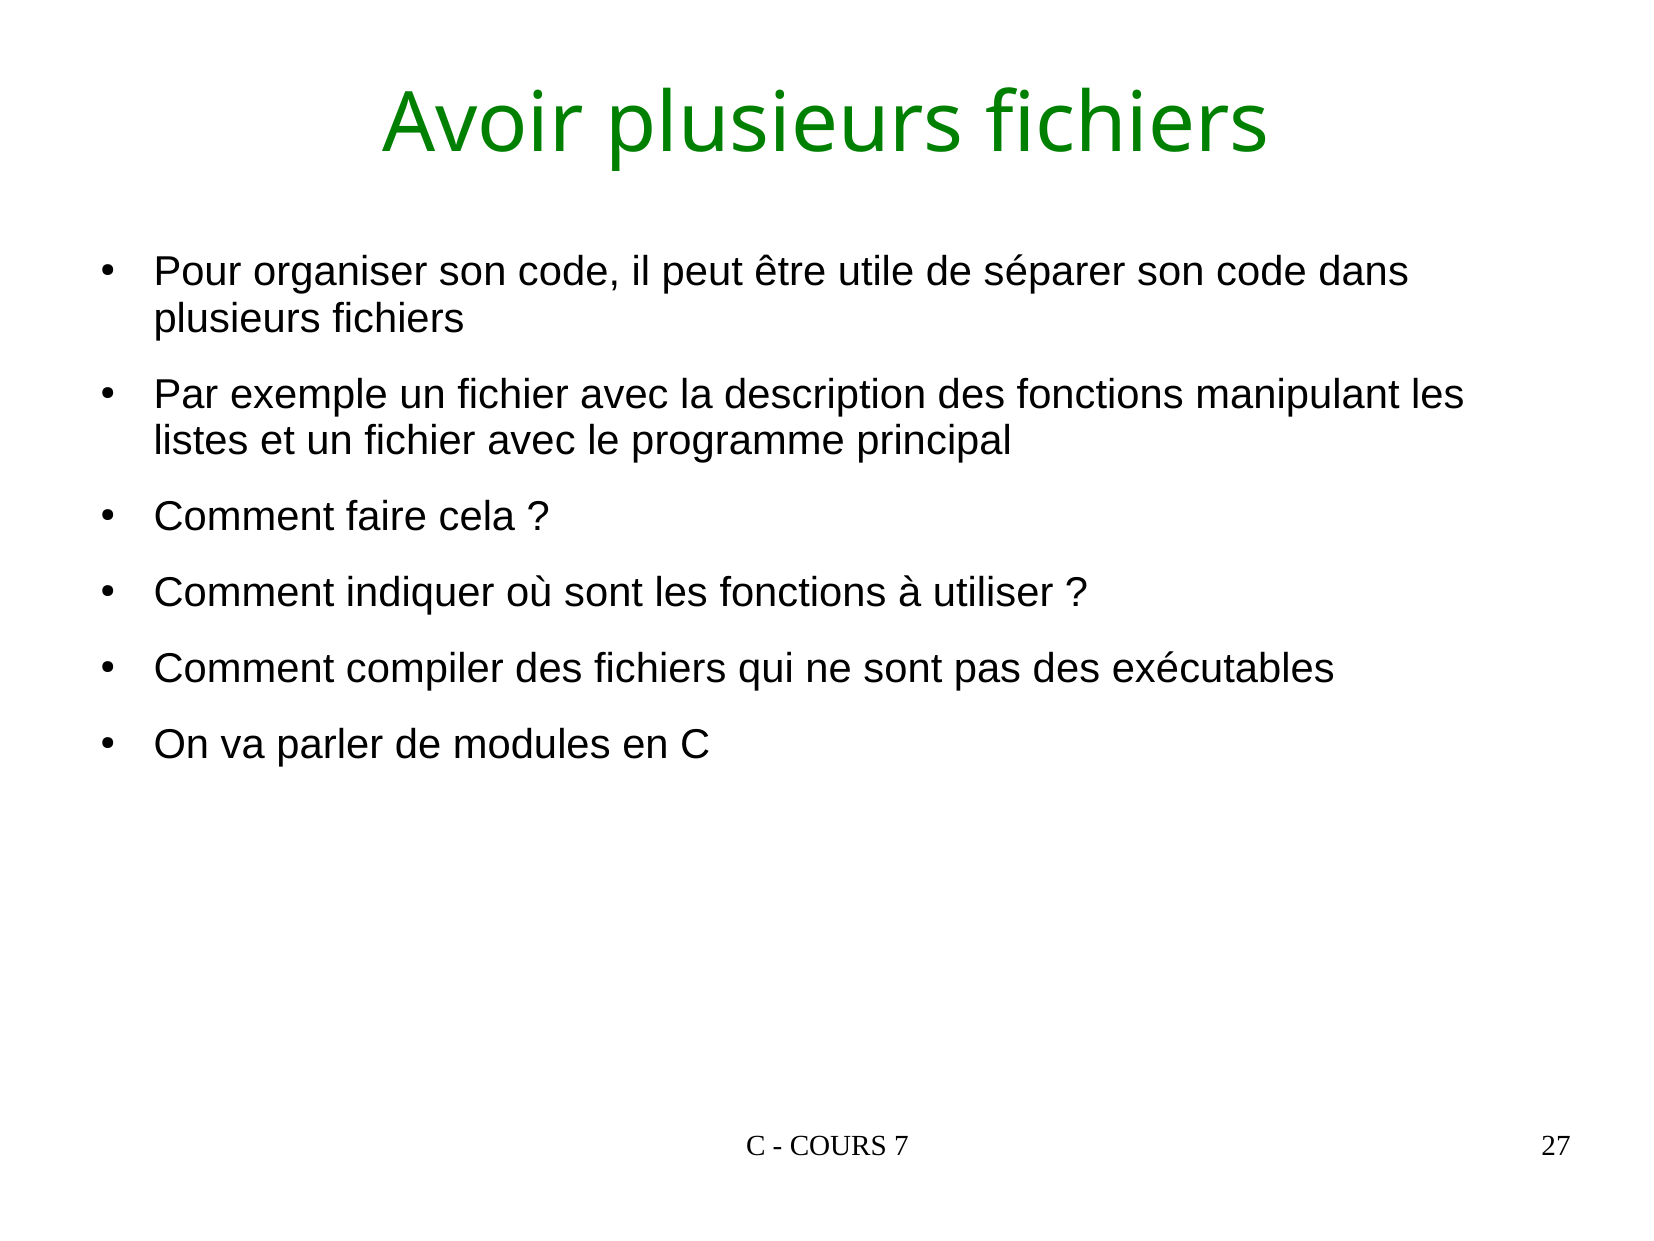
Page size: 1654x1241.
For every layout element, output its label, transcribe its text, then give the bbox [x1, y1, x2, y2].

list Pour organiser son code, il peut être utile de séparer son code dans plusieurs fichiers Par exemple un fichier avec la description des fonctions manipulant les listes et un fichier avec le programme principal Comment faire cela ? Comment indiquer où sont les fonctions à utiliser ? Comment compiler des fichiers qui ne sont pas des exécutables On va parler de modules en C [82, 248, 1571, 1063]
title Avoir plusieurs fichiers [82, 49, 1571, 189]
